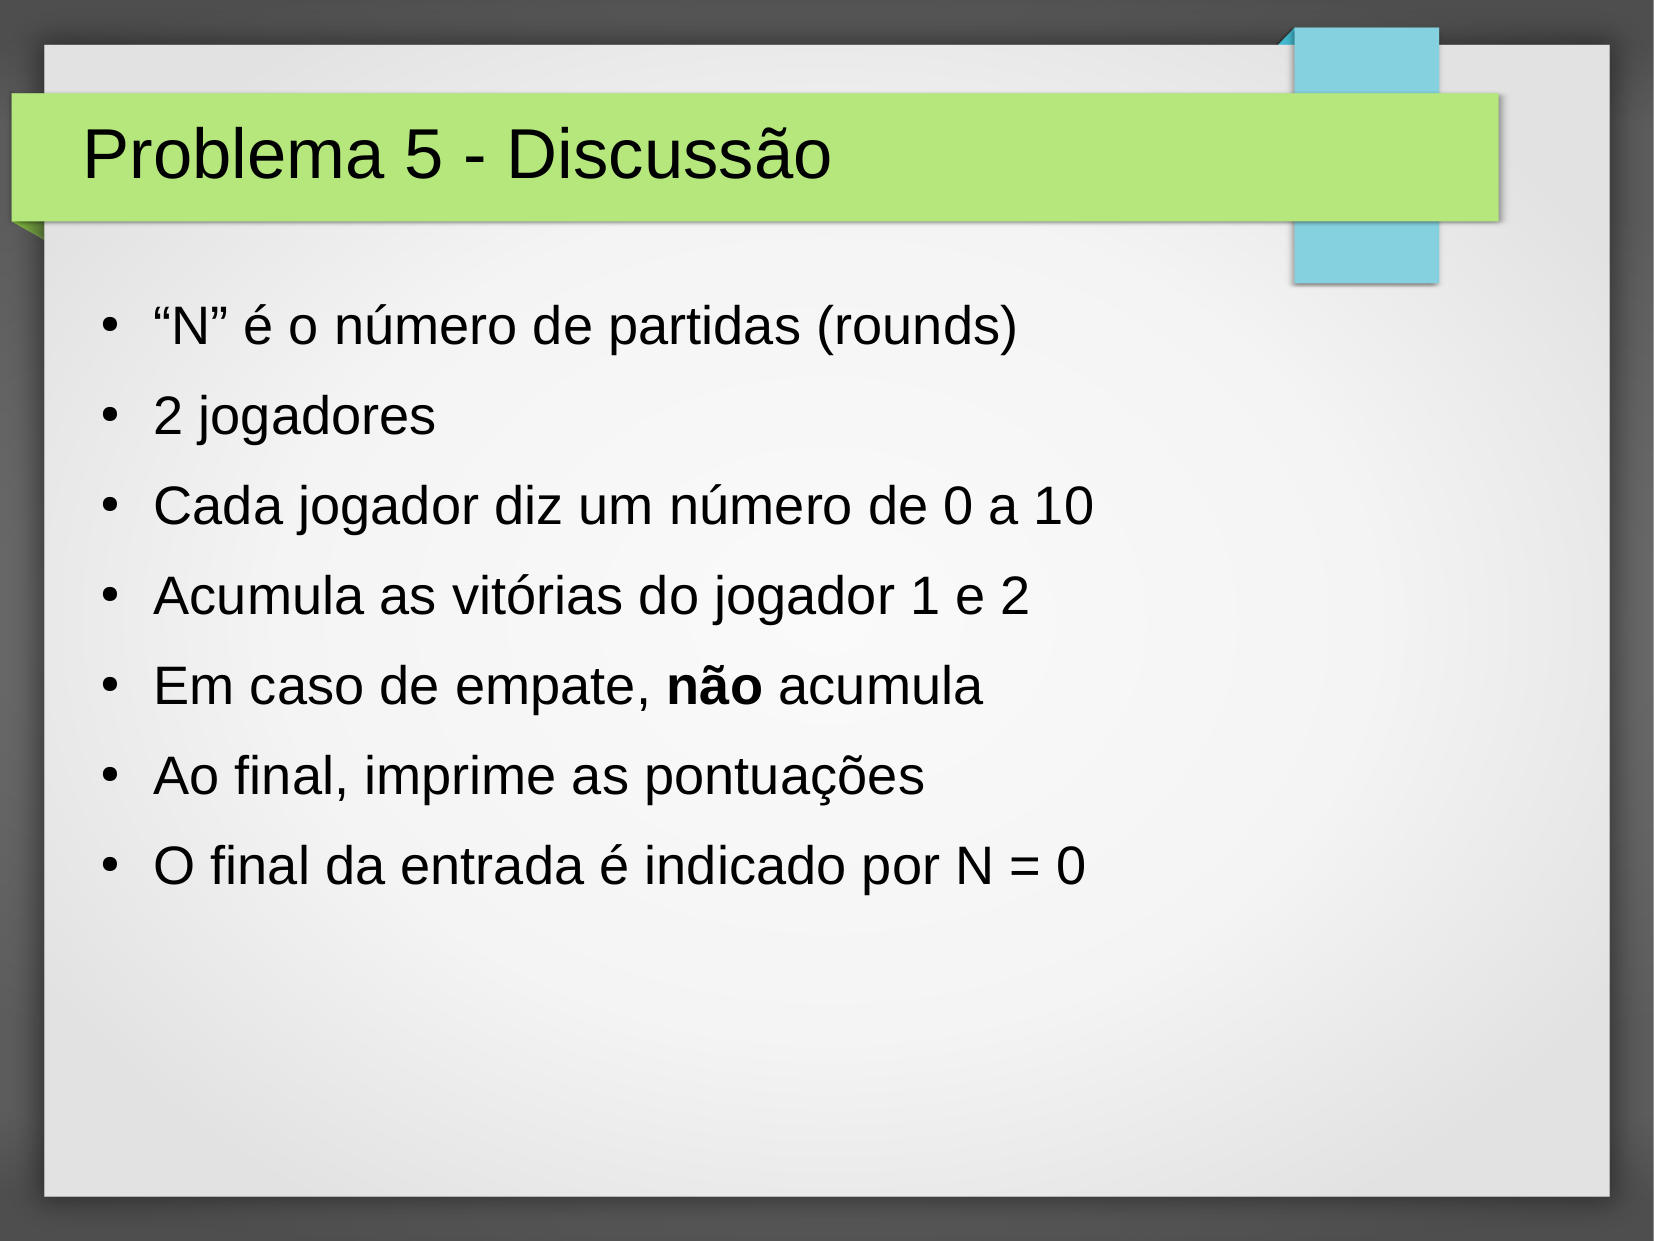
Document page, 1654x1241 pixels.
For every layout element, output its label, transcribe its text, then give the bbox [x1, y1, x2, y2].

list “N” é o número de partidas (rounds) 2 jogadores Cada jogador diz um número de 0 a 10 Acumula as vitórias do jogador 1 e 2 Em caso de empate, não acumula Ao final, imprime as pontuações O final da entrada é indicado por N = 0 [82, 295, 1571, 1015]
picture [0, 0, 1654, 1241]
title Problema 5 - Discussão [82, 94, 1264, 213]
